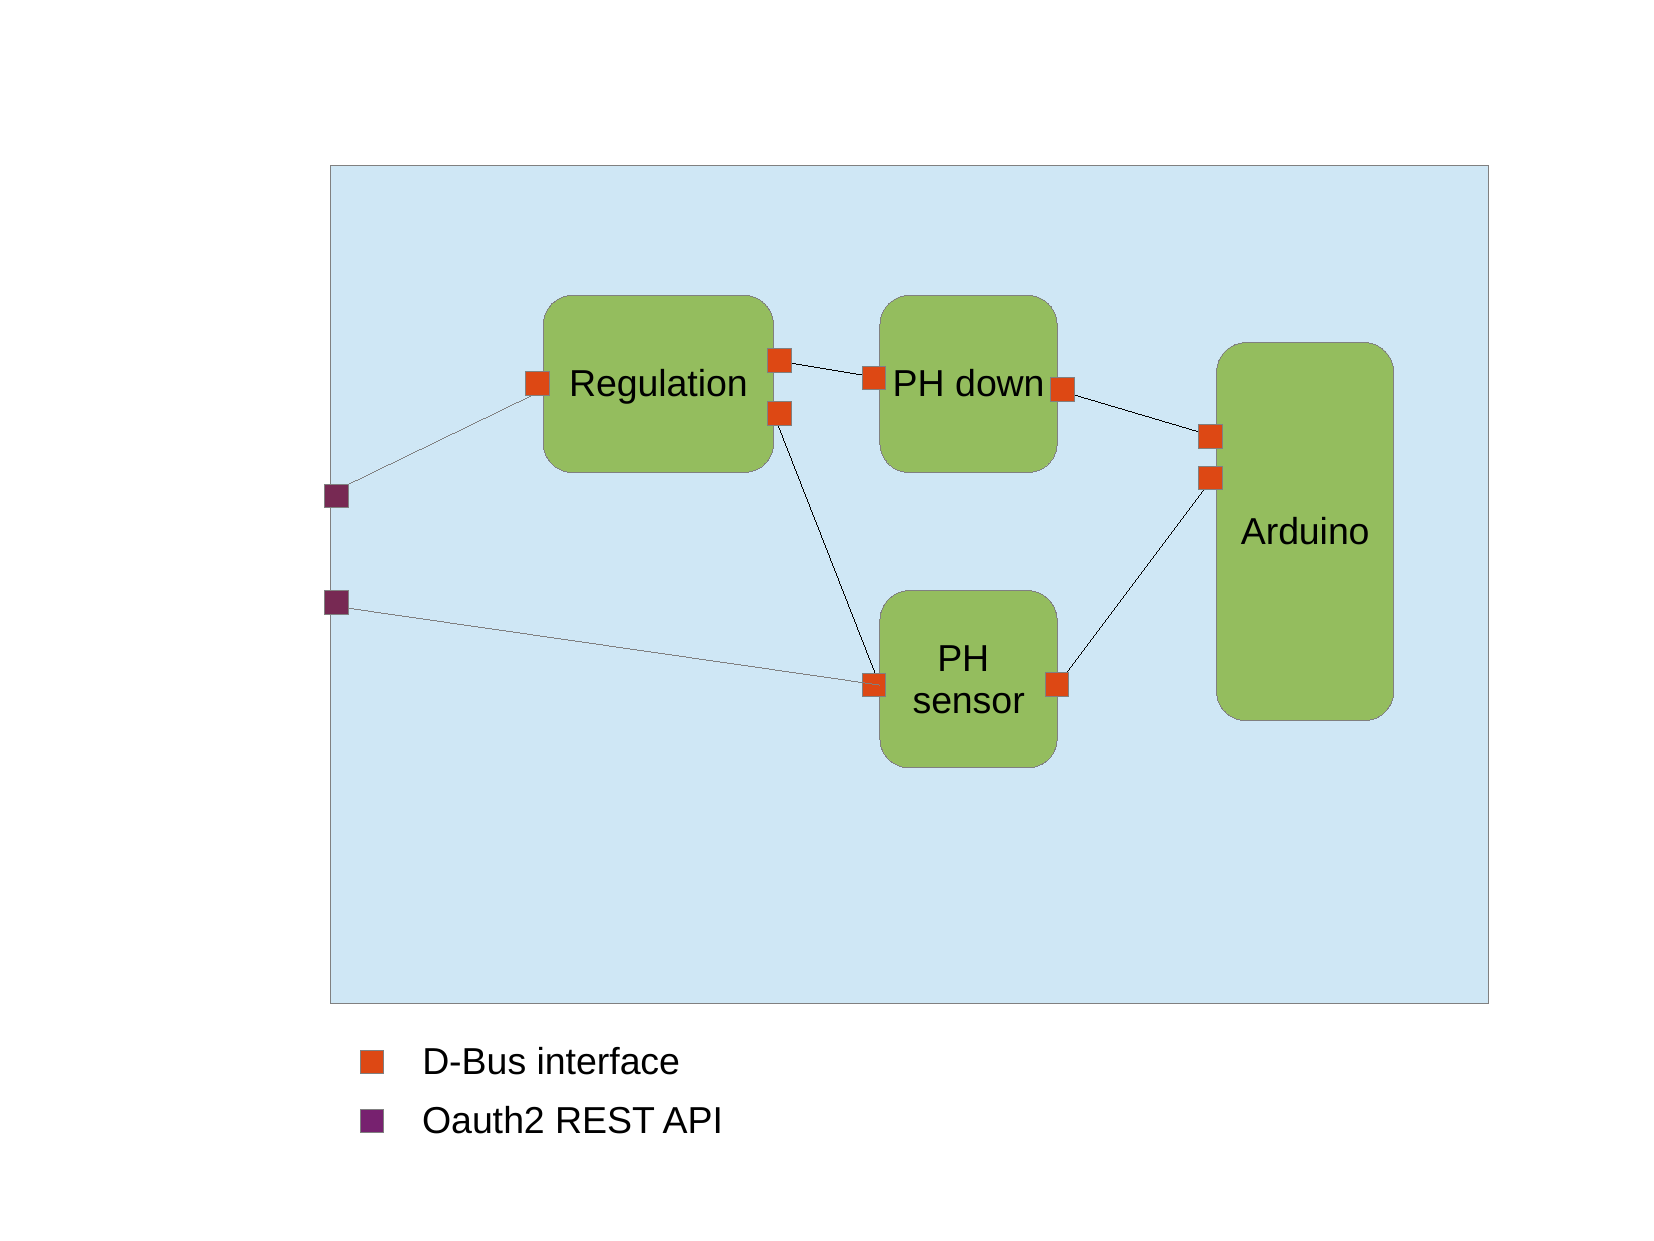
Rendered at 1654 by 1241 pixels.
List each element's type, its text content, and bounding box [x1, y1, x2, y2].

text_box [324, 165, 1489, 1004]
text_box PH down [879, 295, 1058, 473]
text_box PH sensor [879, 590, 1058, 768]
text_box [360, 1050, 384, 1074]
text_box D-Bus interface [407, 1033, 696, 1091]
text_box Arduino [1216, 342, 1394, 721]
text_box Regulation [543, 295, 774, 473]
text_box [360, 1109, 384, 1133]
text_box Oauth2 REST API [407, 1092, 739, 1150]
